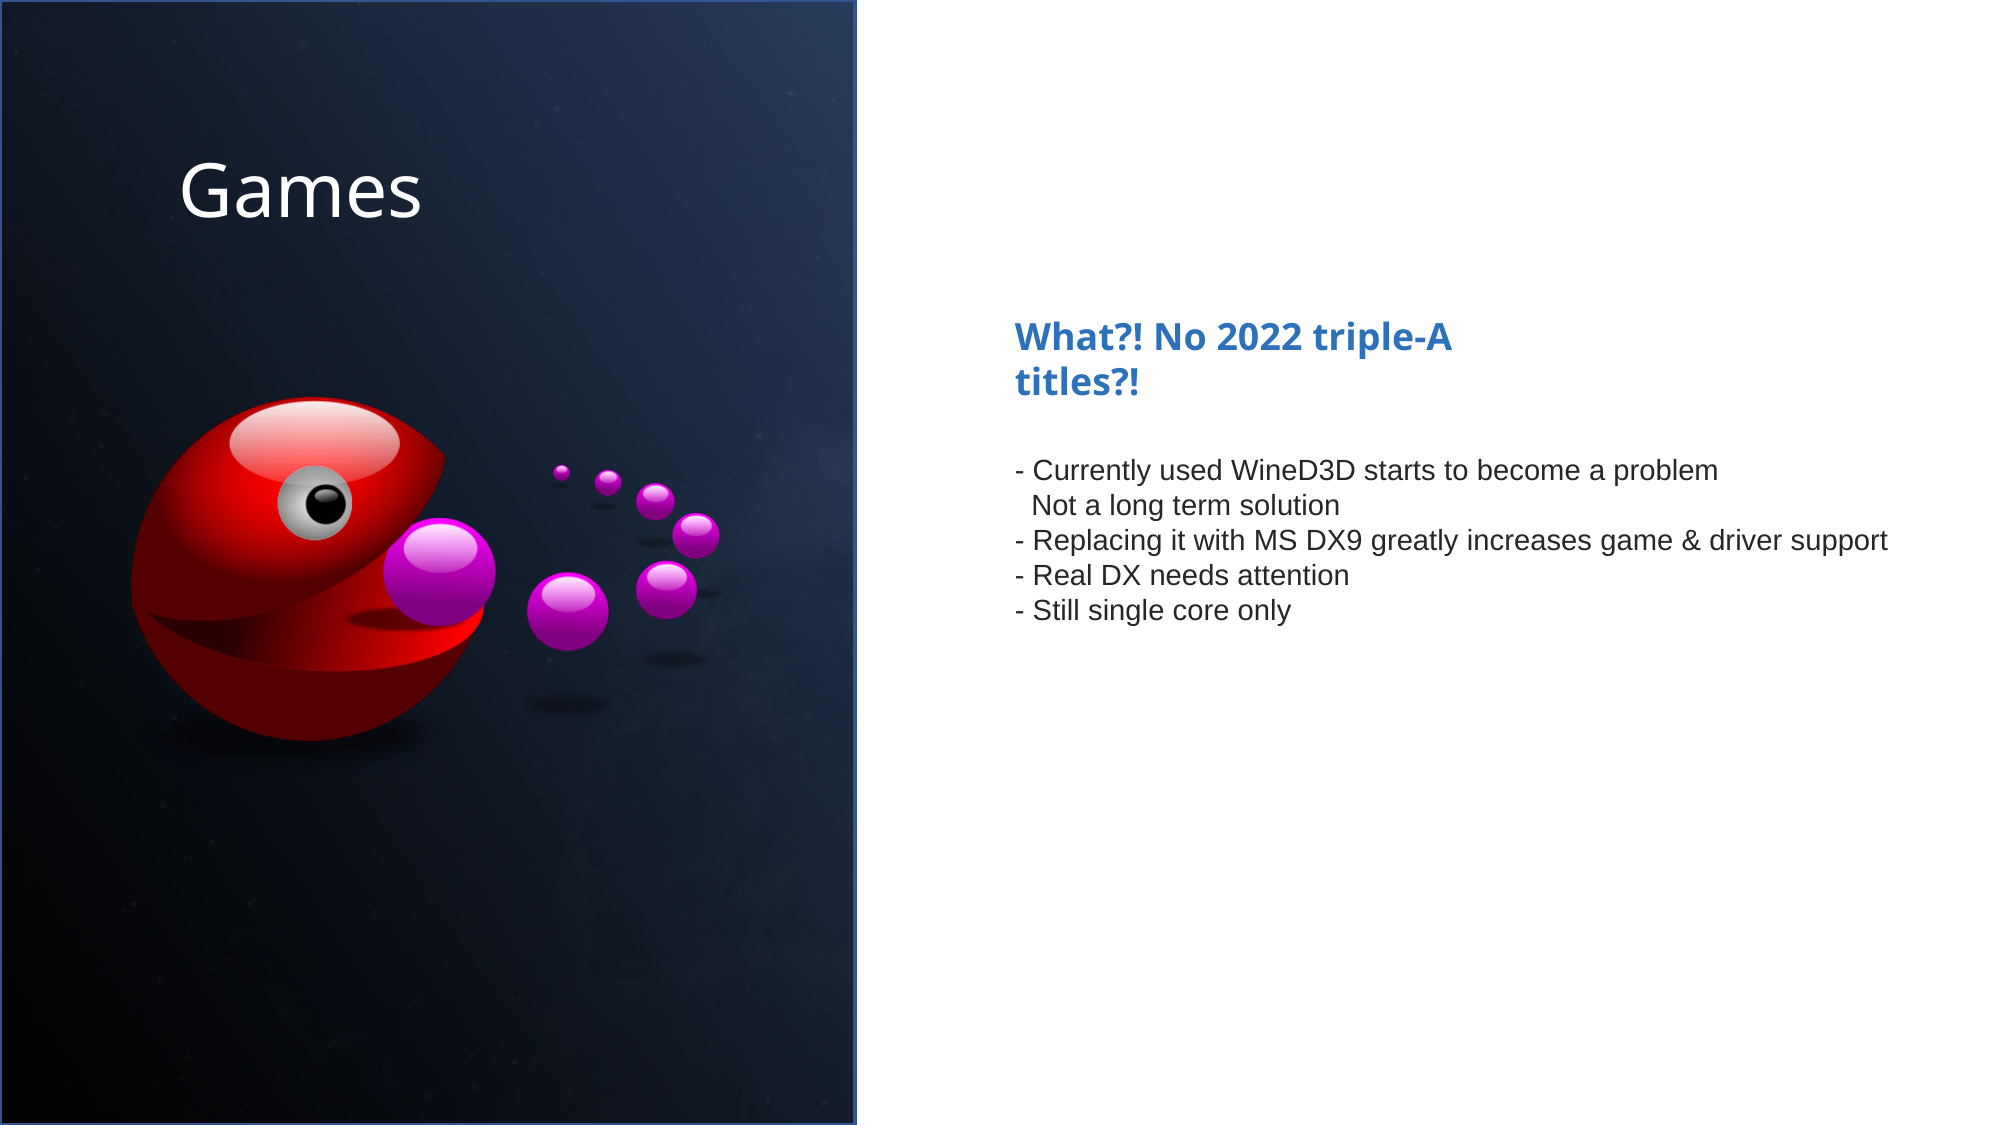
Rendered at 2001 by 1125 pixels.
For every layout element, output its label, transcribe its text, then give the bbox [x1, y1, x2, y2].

text_box What?! No 2022 triple-A titles?! [999, 305, 1506, 411]
text_box Games [164, 134, 585, 240]
text_box [0, 0, 856, 1125]
text_box - Currently used WineD3D starts to become a problem Not a long term solution - Replacing it with MS DX9 greatly increases game & driver support - Real DX needs attention - Still single core only [999, 444, 1913, 634]
picture [130, 395, 726, 779]
